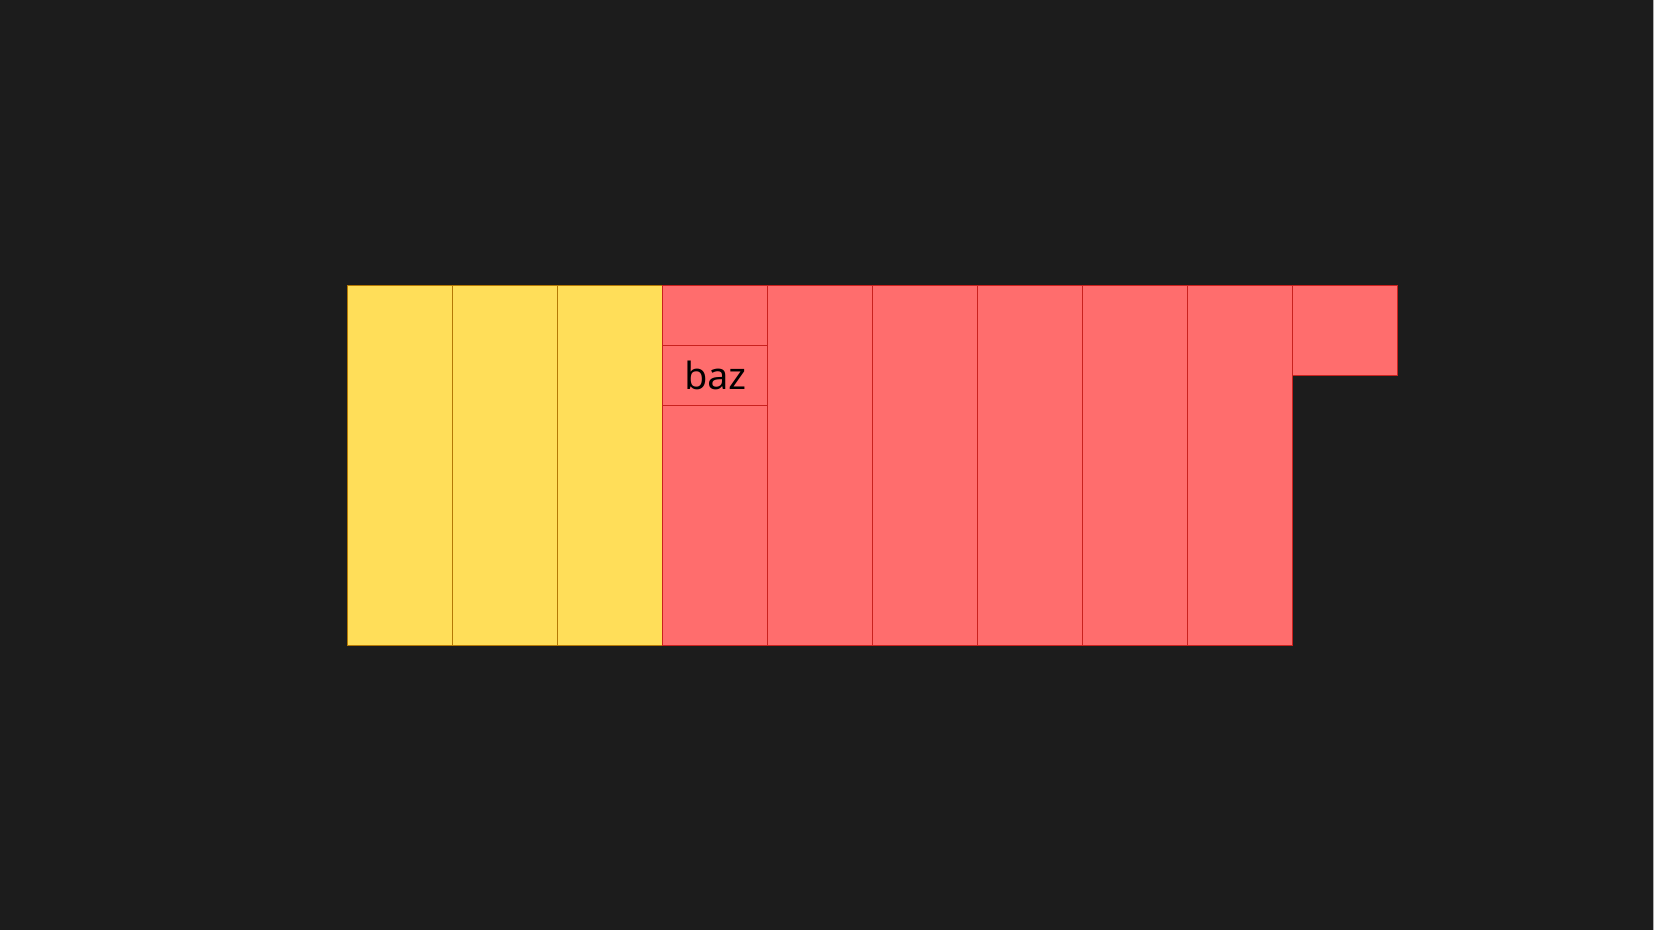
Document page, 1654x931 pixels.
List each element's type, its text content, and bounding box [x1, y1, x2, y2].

text_box baz [662, 345, 768, 406]
text_box [347, 285, 1398, 646]
